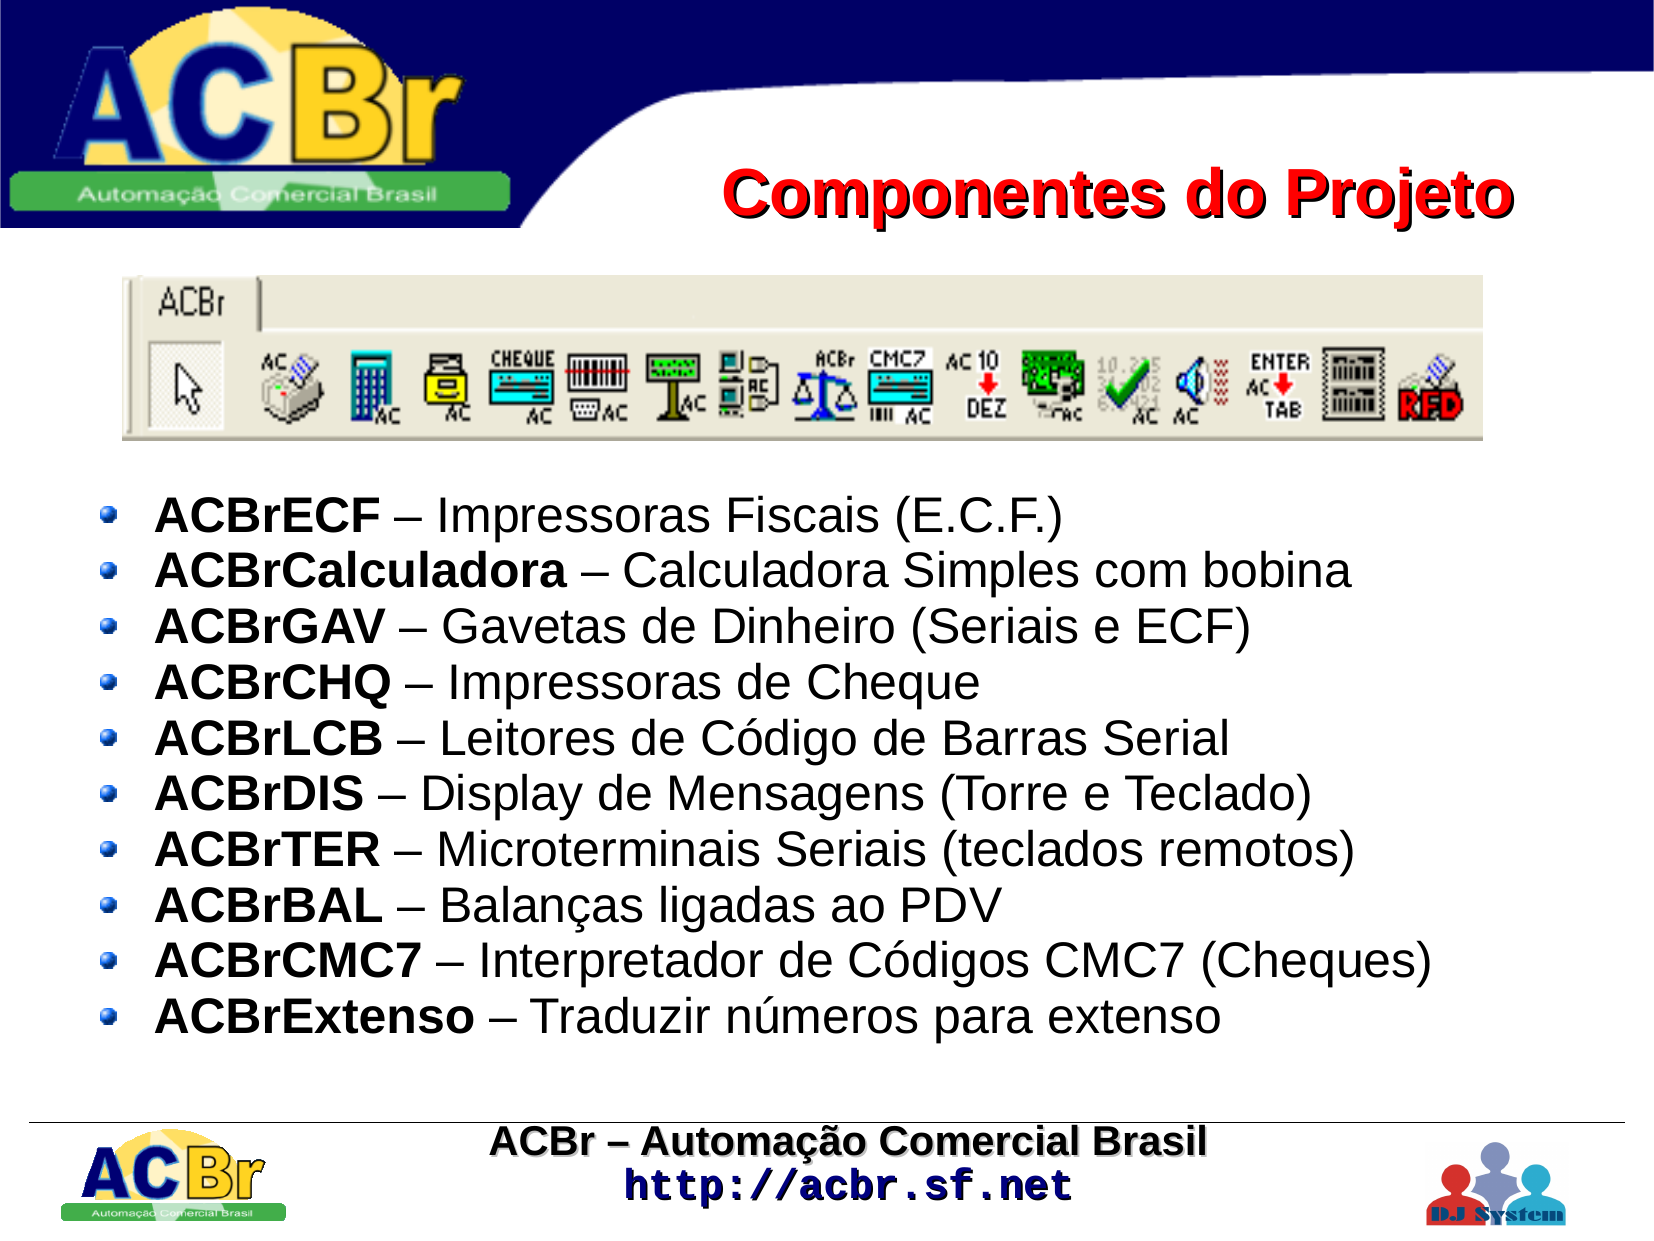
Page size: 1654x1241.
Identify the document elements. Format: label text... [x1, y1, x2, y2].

picture [0, 0, 1654, 228]
picture [1425, 1142, 1569, 1227]
title Componentes do Projeto [604, 108, 1631, 277]
picture [122, 275, 1483, 441]
picture [59, 1127, 287, 1224]
list ACBrECF – Impressoras Fiscais (E.C.F.) ACBrCalculadora – Calculadora Simples com bobina ACBrGAV – Gavetas de Dinheiro (Seriais e ECF) ACBrCHQ – Impressoras de Cheque ACBrLCB – Leitores de Código de Barras Serial ACBrDIS – Display de Mensagens (Torre e Teclado) ACBrTER – Microterminais Seriais (teclados remotos) ACBrBAL – Balanças ligadas ao PDV ACBrCMC7 – Interpretador de Códigos CMC7 (Cheques) ACBrExtenso – Traduzir números para extenso [82, 486, 1571, 1103]
